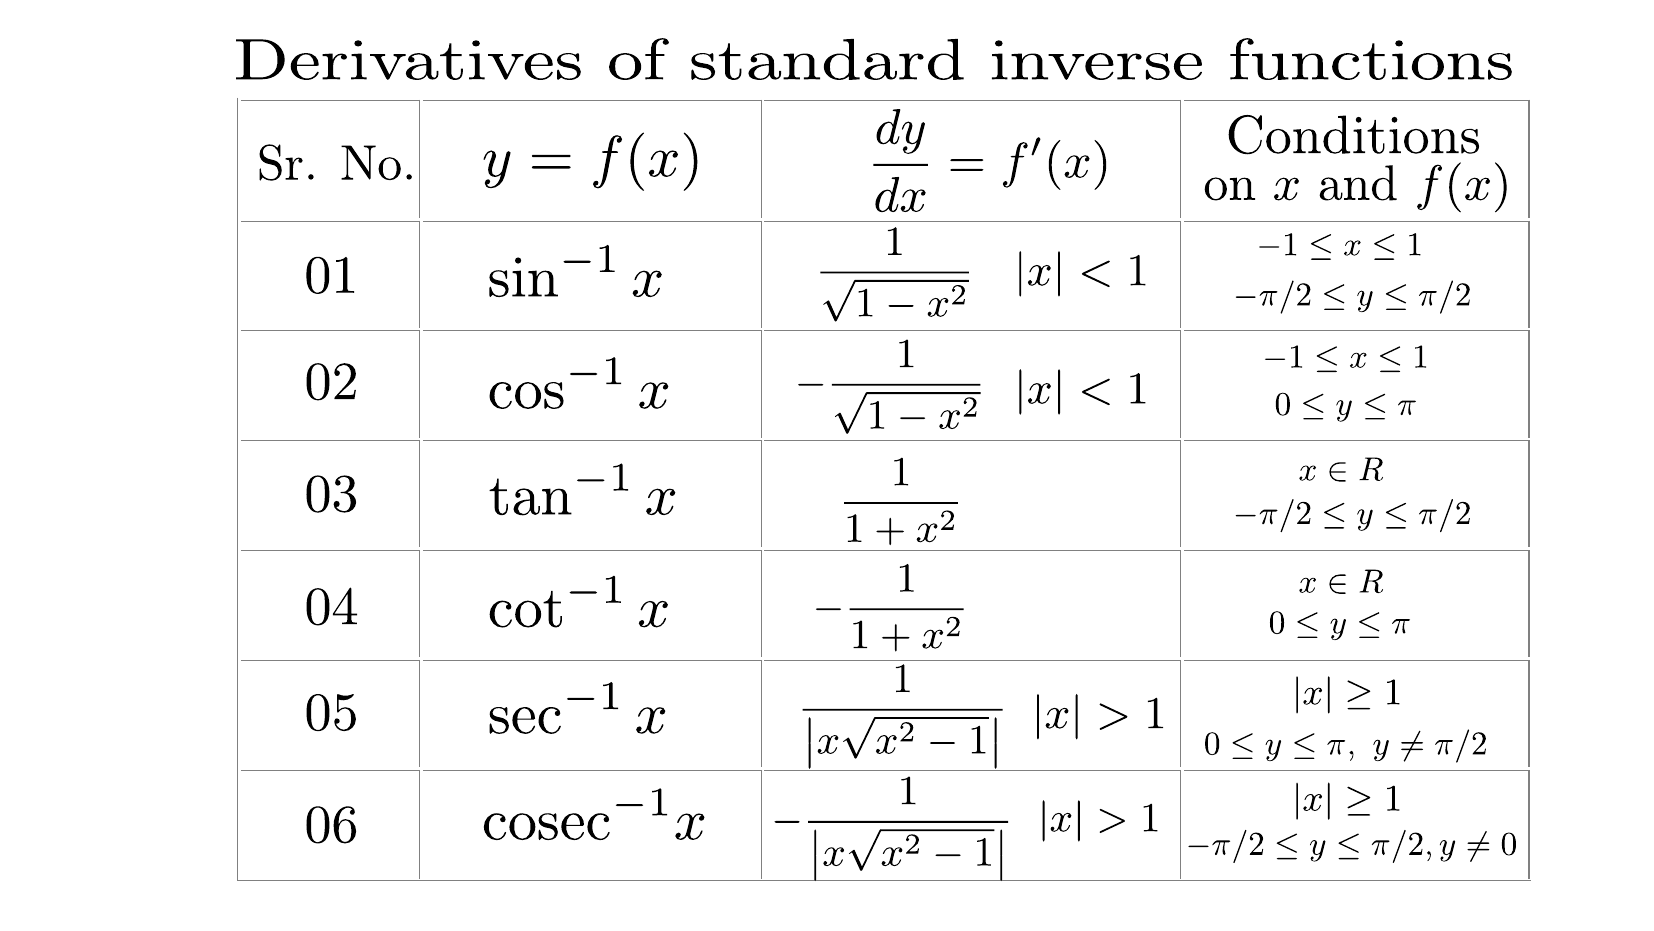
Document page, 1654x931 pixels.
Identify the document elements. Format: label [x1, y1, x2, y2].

table_cell [241, 222, 419, 328]
table_cell [241, 441, 419, 547]
table_cell [241, 331, 419, 438]
text_box [1234, 499, 1470, 533]
text_box [1205, 729, 1486, 763]
table_cell [1184, 771, 1528, 877]
text_box [1299, 569, 1384, 594]
text_box [1033, 693, 1164, 740]
text_box [306, 806, 357, 844]
text_box [483, 788, 705, 841]
table_header [1184, 101, 1528, 218]
text_box [306, 363, 356, 401]
table_cell [1184, 661, 1528, 767]
table_cell [764, 661, 1180, 767]
text_box [1016, 250, 1146, 297]
text_box [802, 664, 1003, 769]
text_box [1293, 676, 1400, 714]
text_box [1204, 162, 1507, 213]
table_cell [1184, 551, 1528, 657]
table_cell [1184, 331, 1528, 438]
table_cell [423, 661, 761, 767]
text_box [873, 109, 1107, 213]
text_box [489, 575, 668, 628]
text_box [773, 776, 1009, 882]
text_box [489, 681, 666, 734]
table_header [764, 101, 1180, 218]
table_header [241, 101, 419, 218]
text_box [814, 563, 964, 652]
table_cell [423, 771, 761, 877]
table_cell [764, 331, 1180, 438]
text_box [306, 587, 358, 626]
text_box [1269, 611, 1411, 641]
text_box [483, 132, 698, 191]
text_box [1263, 345, 1427, 373]
table_cell [764, 551, 1180, 657]
table_cell [423, 222, 761, 328]
text_box [1016, 369, 1146, 415]
text_box [259, 144, 412, 181]
text_box [236, 38, 1512, 80]
text_box [820, 227, 969, 322]
table_header [423, 101, 761, 218]
table_cell [423, 331, 761, 438]
text_box [796, 339, 981, 434]
text_box [1293, 782, 1400, 820]
table_cell [1184, 441, 1528, 547]
text_box [1257, 233, 1421, 260]
text_box [306, 256, 355, 294]
text_box [306, 475, 357, 513]
text_box [1228, 114, 1480, 155]
text_box [1234, 280, 1470, 314]
table_cell [764, 771, 1180, 877]
text_box [1187, 829, 1516, 864]
table_cell [241, 661, 419, 767]
table_cell [423, 441, 761, 547]
text_box [306, 694, 356, 732]
table_cell [1184, 222, 1528, 328]
table_cell [241, 551, 419, 657]
text_box [1039, 800, 1158, 842]
table_cell [764, 441, 1180, 547]
text_box [1299, 457, 1384, 482]
text_box [489, 463, 676, 516]
text_box [489, 244, 662, 298]
table_cell [241, 771, 419, 877]
text_box [489, 357, 669, 409]
table_cell [764, 222, 1180, 328]
title [47, 37, 1607, 910]
text_box [1275, 392, 1417, 422]
text_box [844, 457, 958, 546]
table_cell [423, 551, 761, 657]
